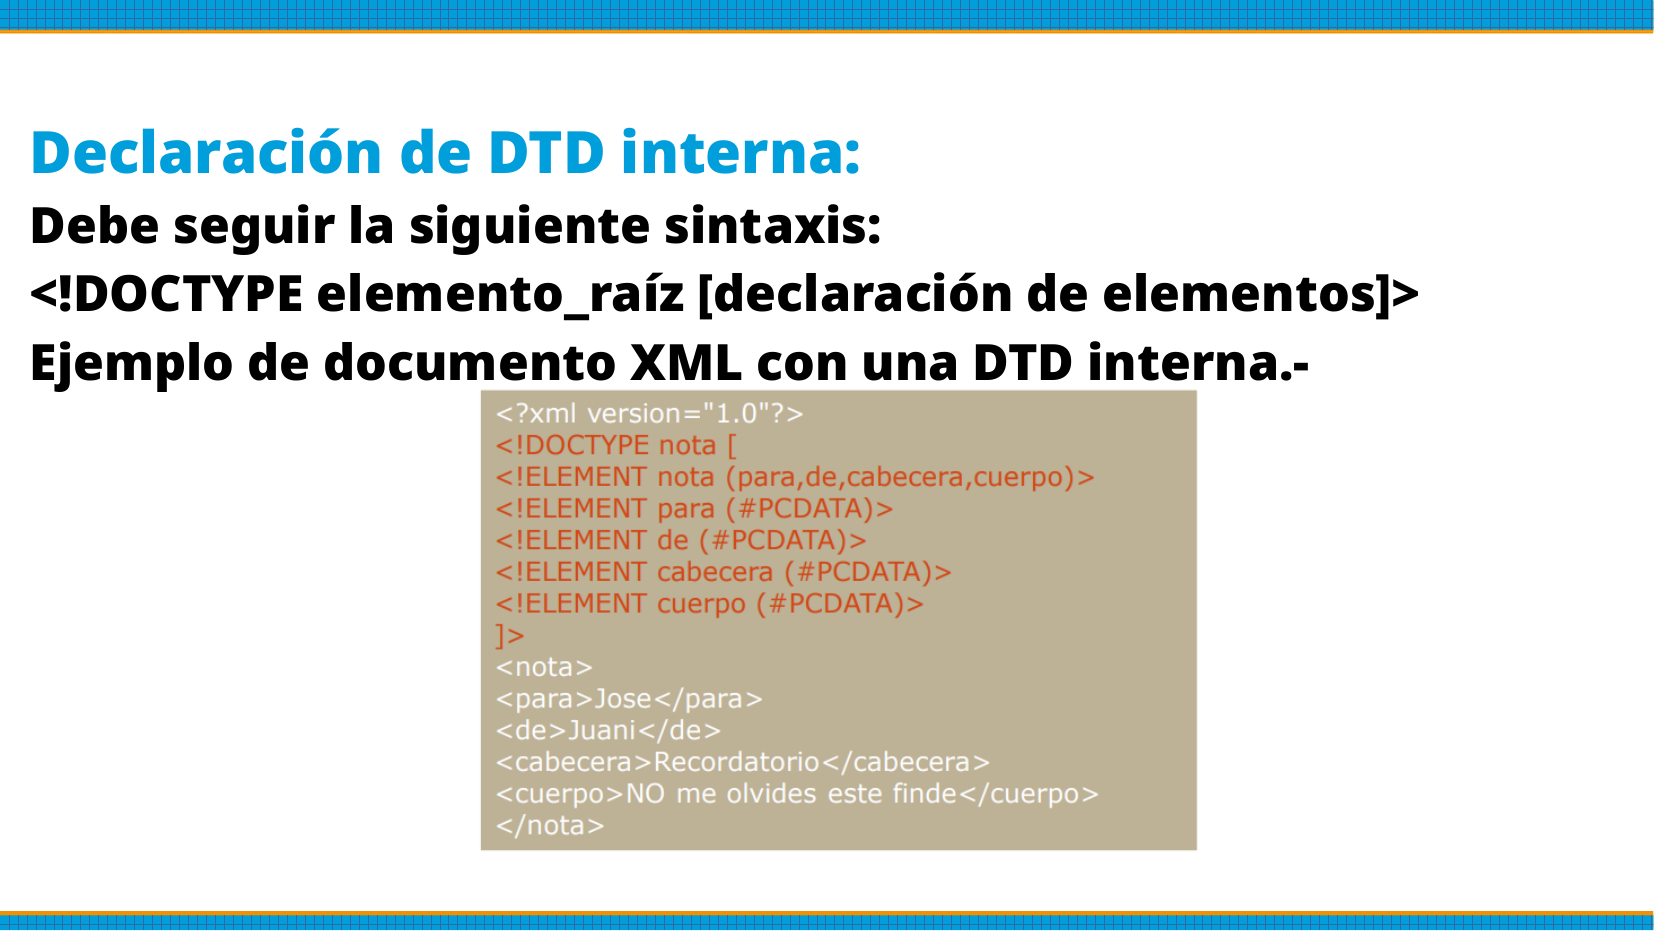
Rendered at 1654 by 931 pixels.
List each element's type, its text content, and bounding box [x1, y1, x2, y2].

subtitle Declaración de DTD interna: Debe seguir la siguiente sintaxis: <!DOCTYPE elemento_raíz [declaración de elementos]> Ejemplo de documento XML con una DTD interna.- [29, 29, 1565, 886]
picture [472, 383, 1199, 857]
